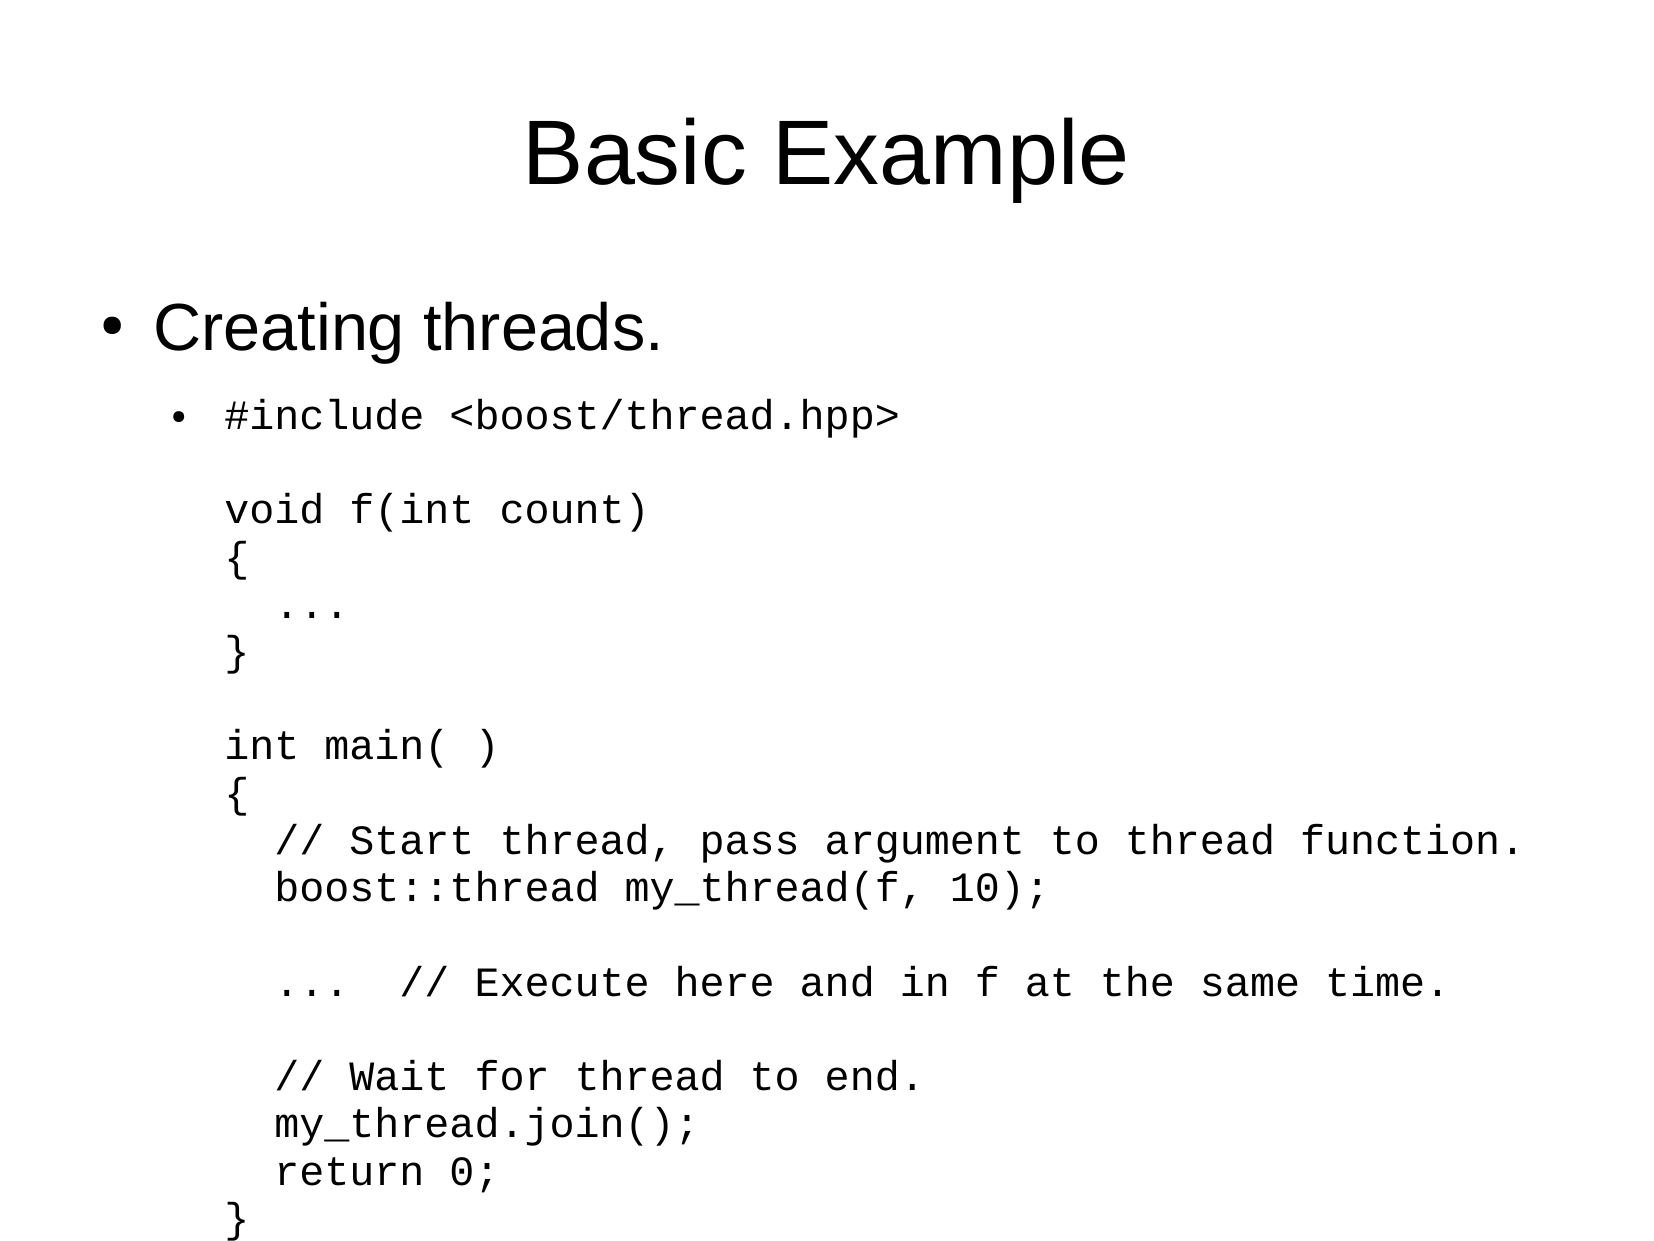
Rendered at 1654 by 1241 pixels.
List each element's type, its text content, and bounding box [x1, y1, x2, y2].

list Creating threads. #include <boost/thread.hpp> void f(int count) { ... } int main( ) { // Start thread, pass argument to thread function. boost::thread my_thread(f, 10); ... // Execute here and in f at the same time. // Wait for thread to end. my_thread.join(); return 0; } [82, 290, 1571, 1201]
title Basic Example [82, 56, 1571, 250]
